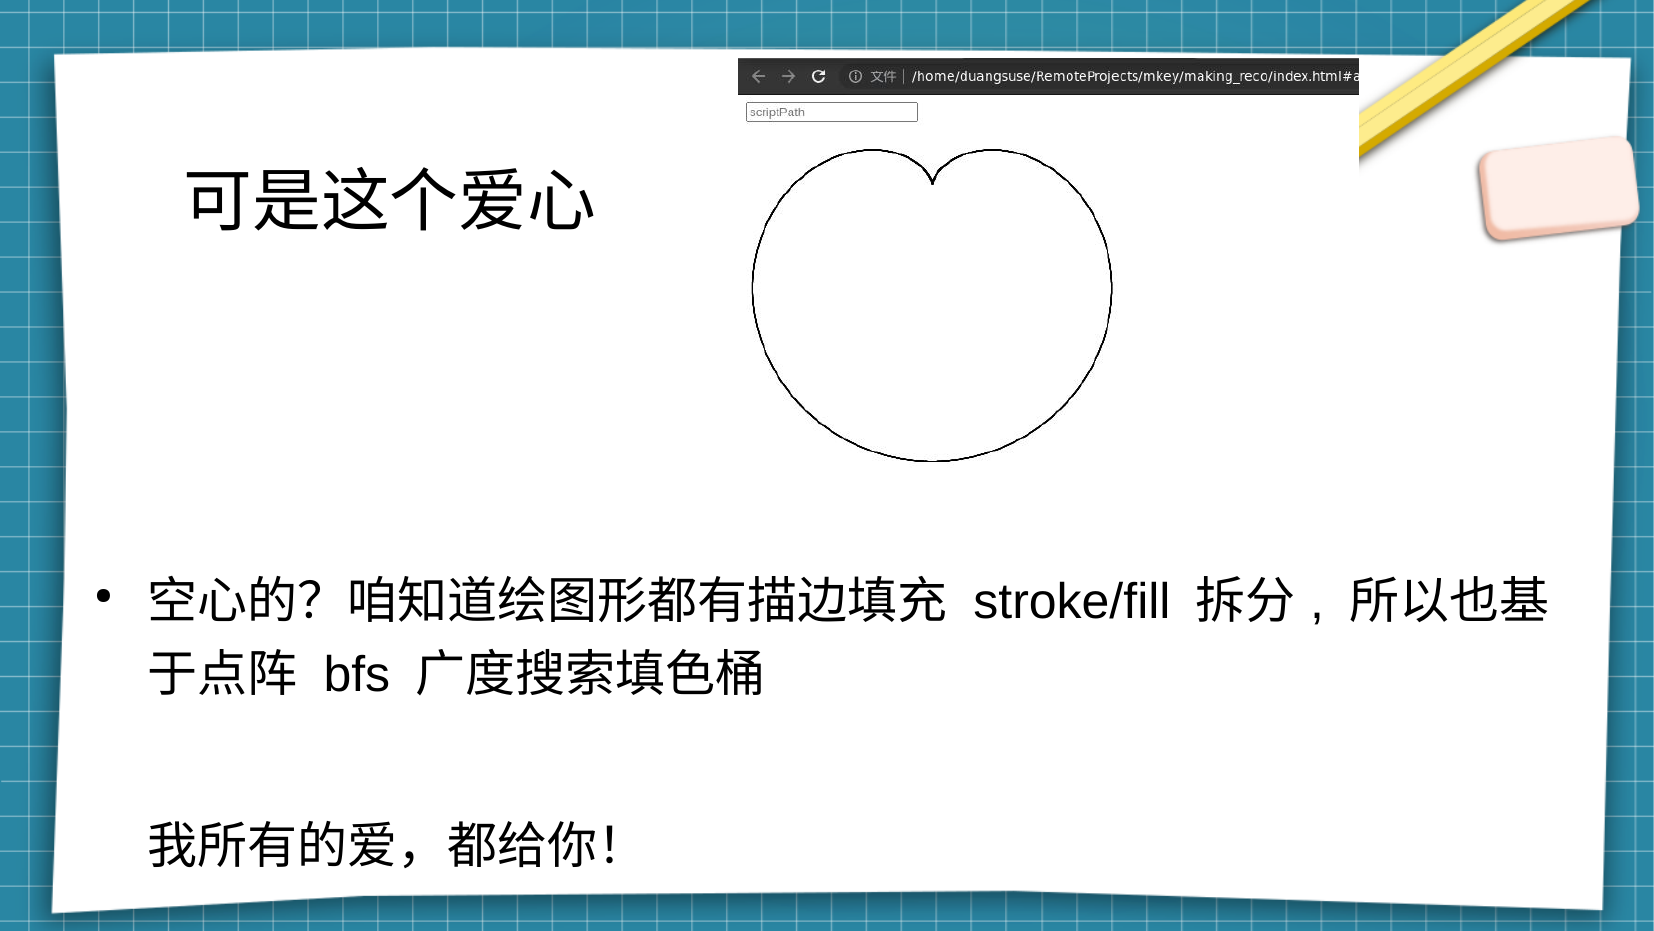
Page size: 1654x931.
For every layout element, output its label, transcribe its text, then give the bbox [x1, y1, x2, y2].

picture [0, 0, 1654, 931]
list 空心的？咱知道绘图形都有描边填充 stroke/fill 拆分, 所以也基于点阵 bfs 广度搜索填色桶 我所有的爱，都给你！ [76, 561, 1565, 931]
title 可是这个爱心 [0, 118, 738, 274]
